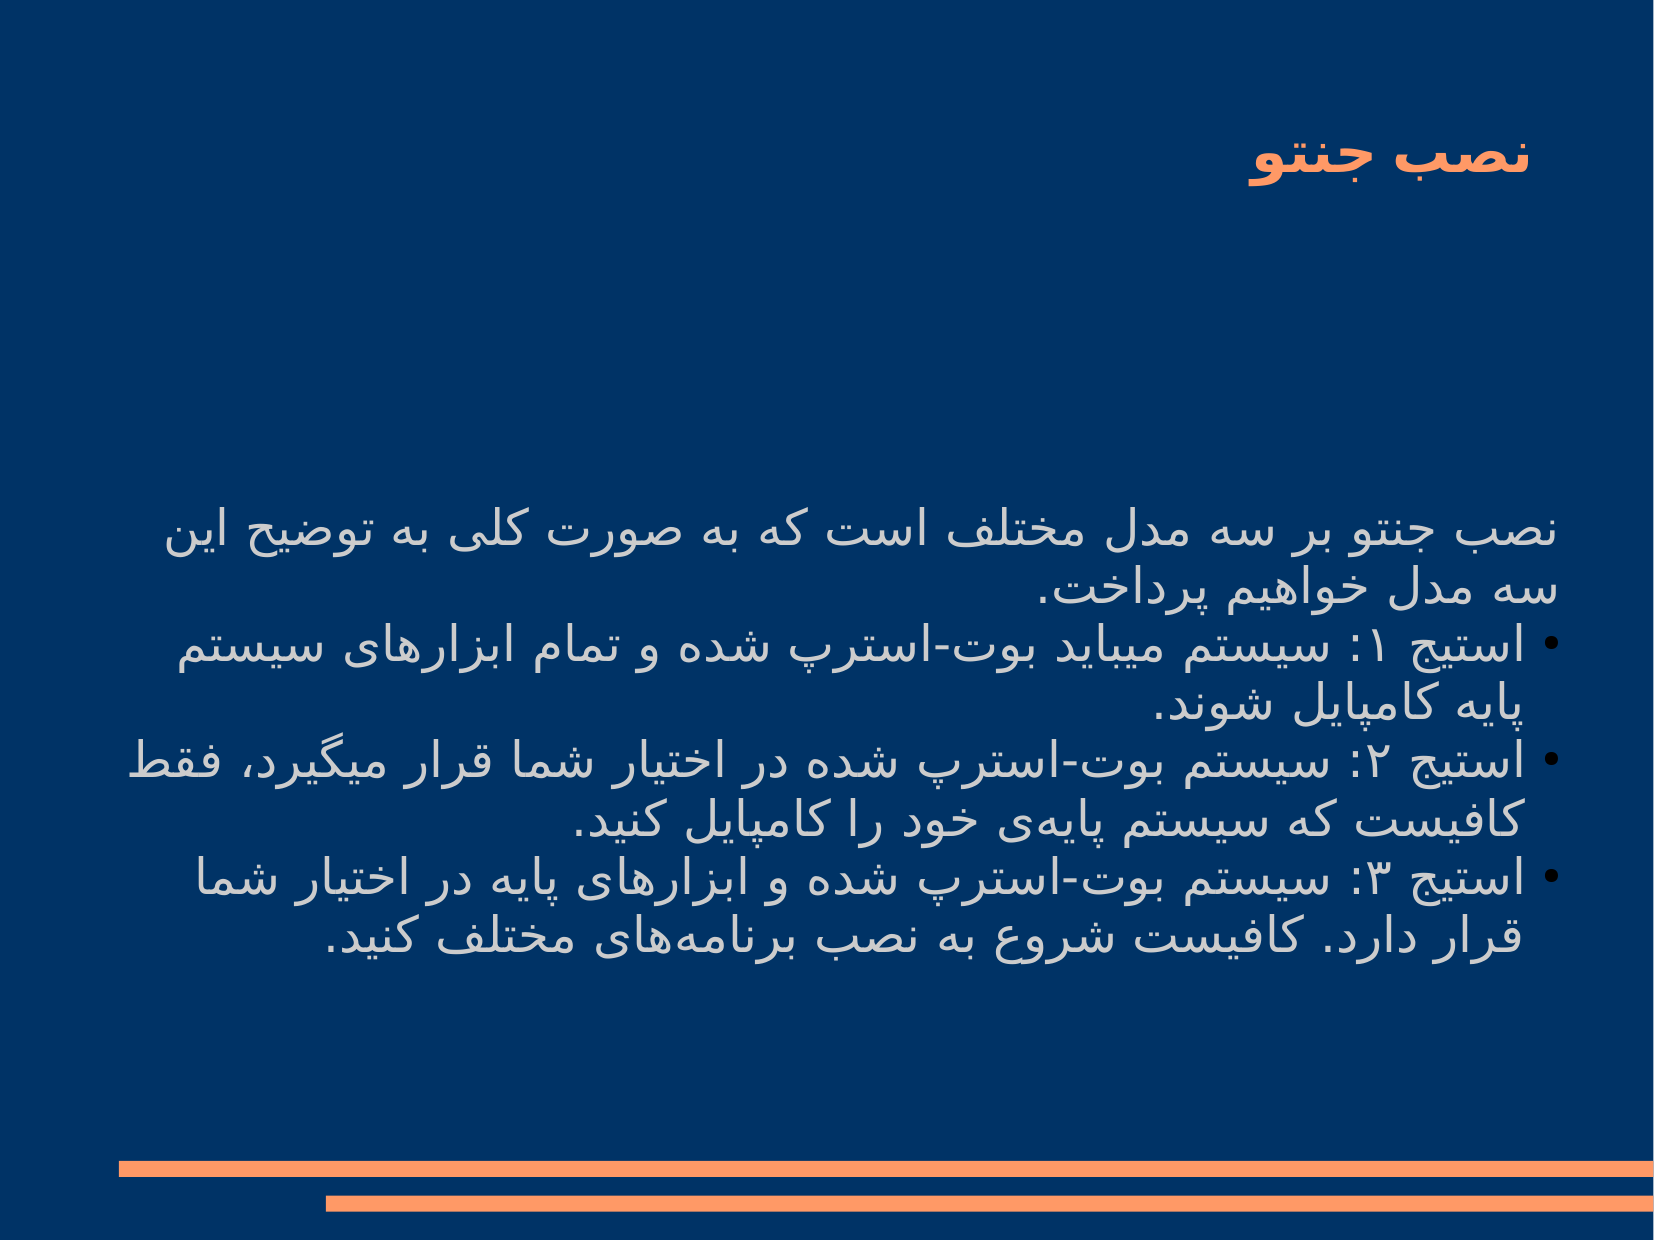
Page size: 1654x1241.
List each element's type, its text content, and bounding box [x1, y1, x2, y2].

subtitle نصب جنتو بر سه مدل مختلف است که به صورت کلی به توضیح این سه مدل خواهیم پرداخت. استیج ۱: سیستم میباید بوت-استرپ شده و تمام ابزارهای سیستم پایه کامپایل شوند. استیج ۲: سیستم بوت-استرپ شده در اختیار شما قرار میگیرد، فقط کافیست که سیستم پایه‌ی خود را کامپایل کنید. استیج ۳: سیستم بوت-استرپ شده و ابزارهای پایه‌ در اختیار شما قرار دارد. کافیست شروع به نصب برنامه‌های مختلف کنید. [121, 322, 1561, 1141]
title نصب جنتو [121, 46, 1534, 254]
